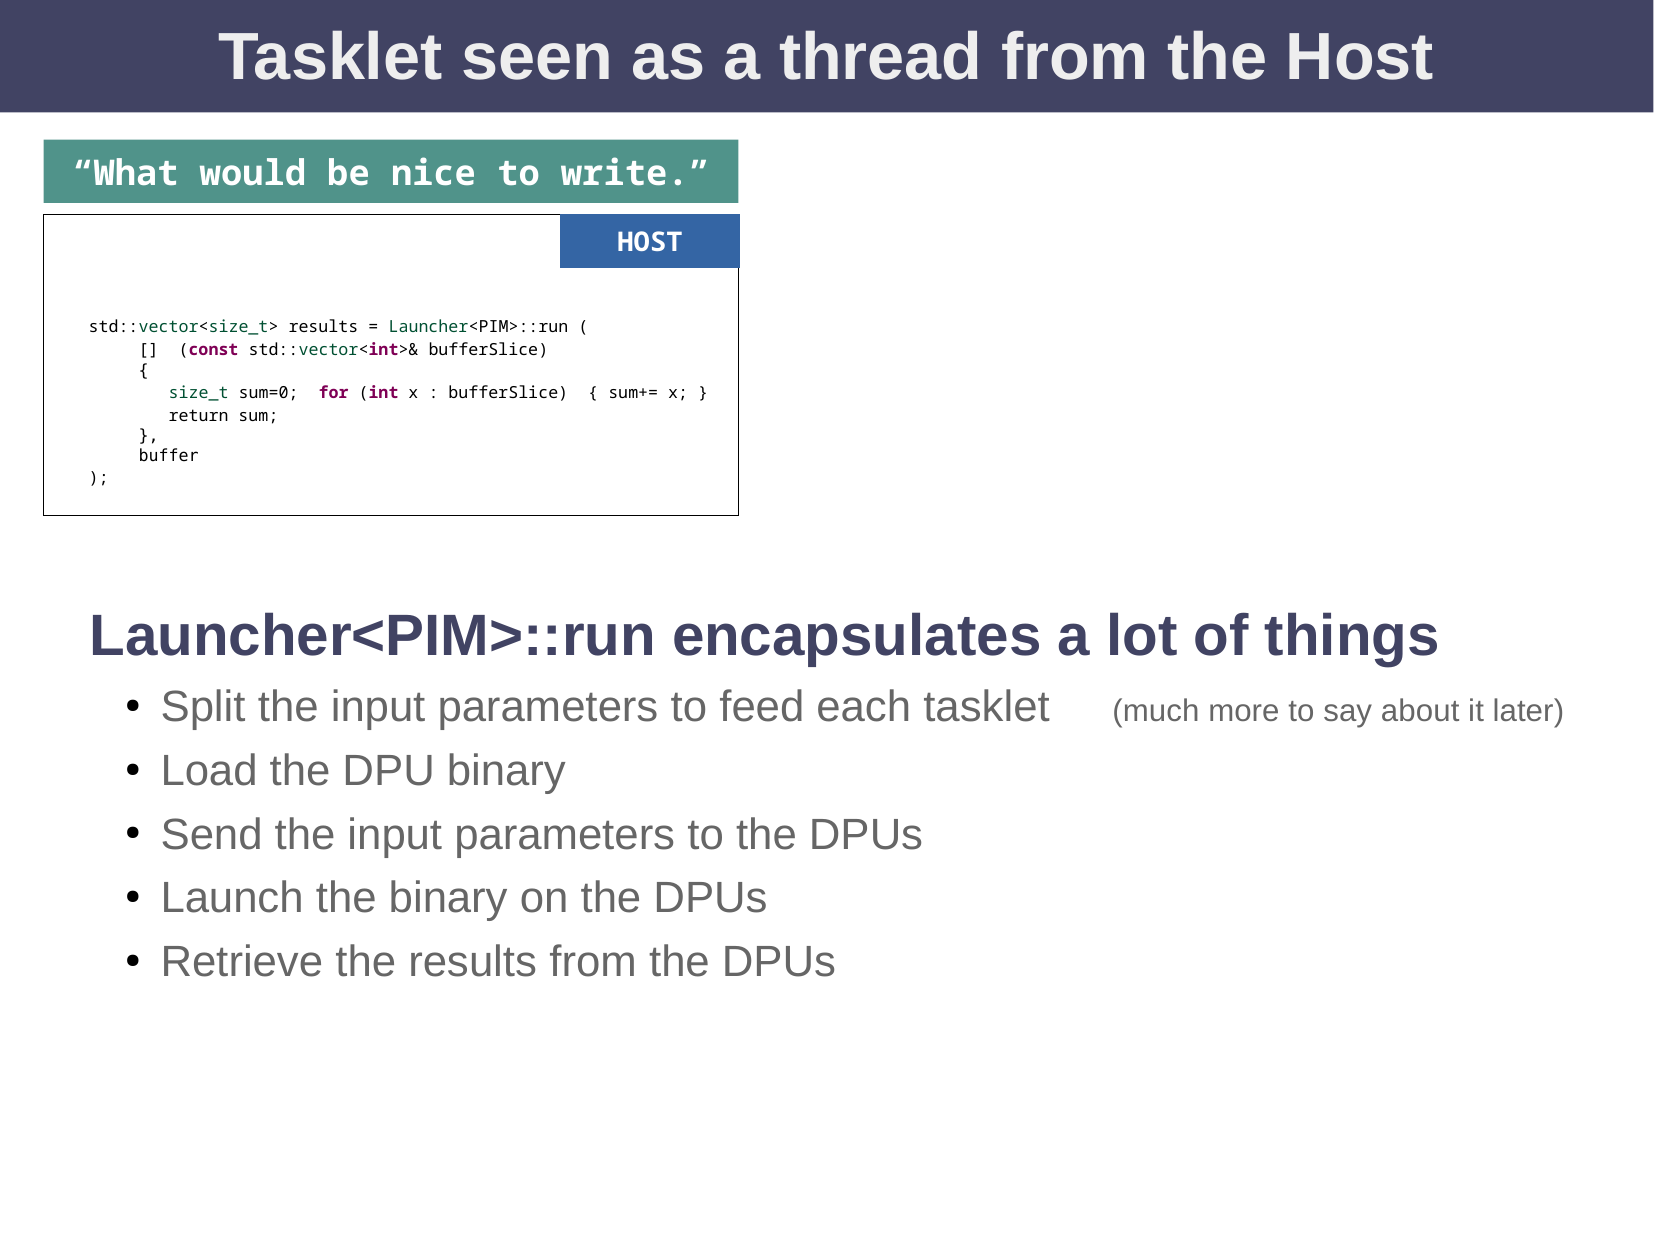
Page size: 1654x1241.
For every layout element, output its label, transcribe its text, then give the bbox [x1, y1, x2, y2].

text_box Launcher<PIM>::run encapsulates a lot of things Split the input parameters to feed each tasklet (much more to say about it later) Load the DPU binary Send the input parameters to the DPUs Launch the binary on the DPUs Retrieve the results from the DPUs [75, 595, 1619, 1093]
text_box HOST [560, 214, 740, 268]
text_box std::vector<size_t> results = Launcher<PIM>::run ( [] (const std::vector<int>& bufferSlice) { size_t sum=0; for (int x : bufferSlice) { sum+= x; } return sum; }, buffer ); [43, 214, 739, 516]
text_box “What would be nice to write.” [43, 139, 739, 203]
text_box Tasklet seen as a thread from the Host [0, 0, 1654, 113]
